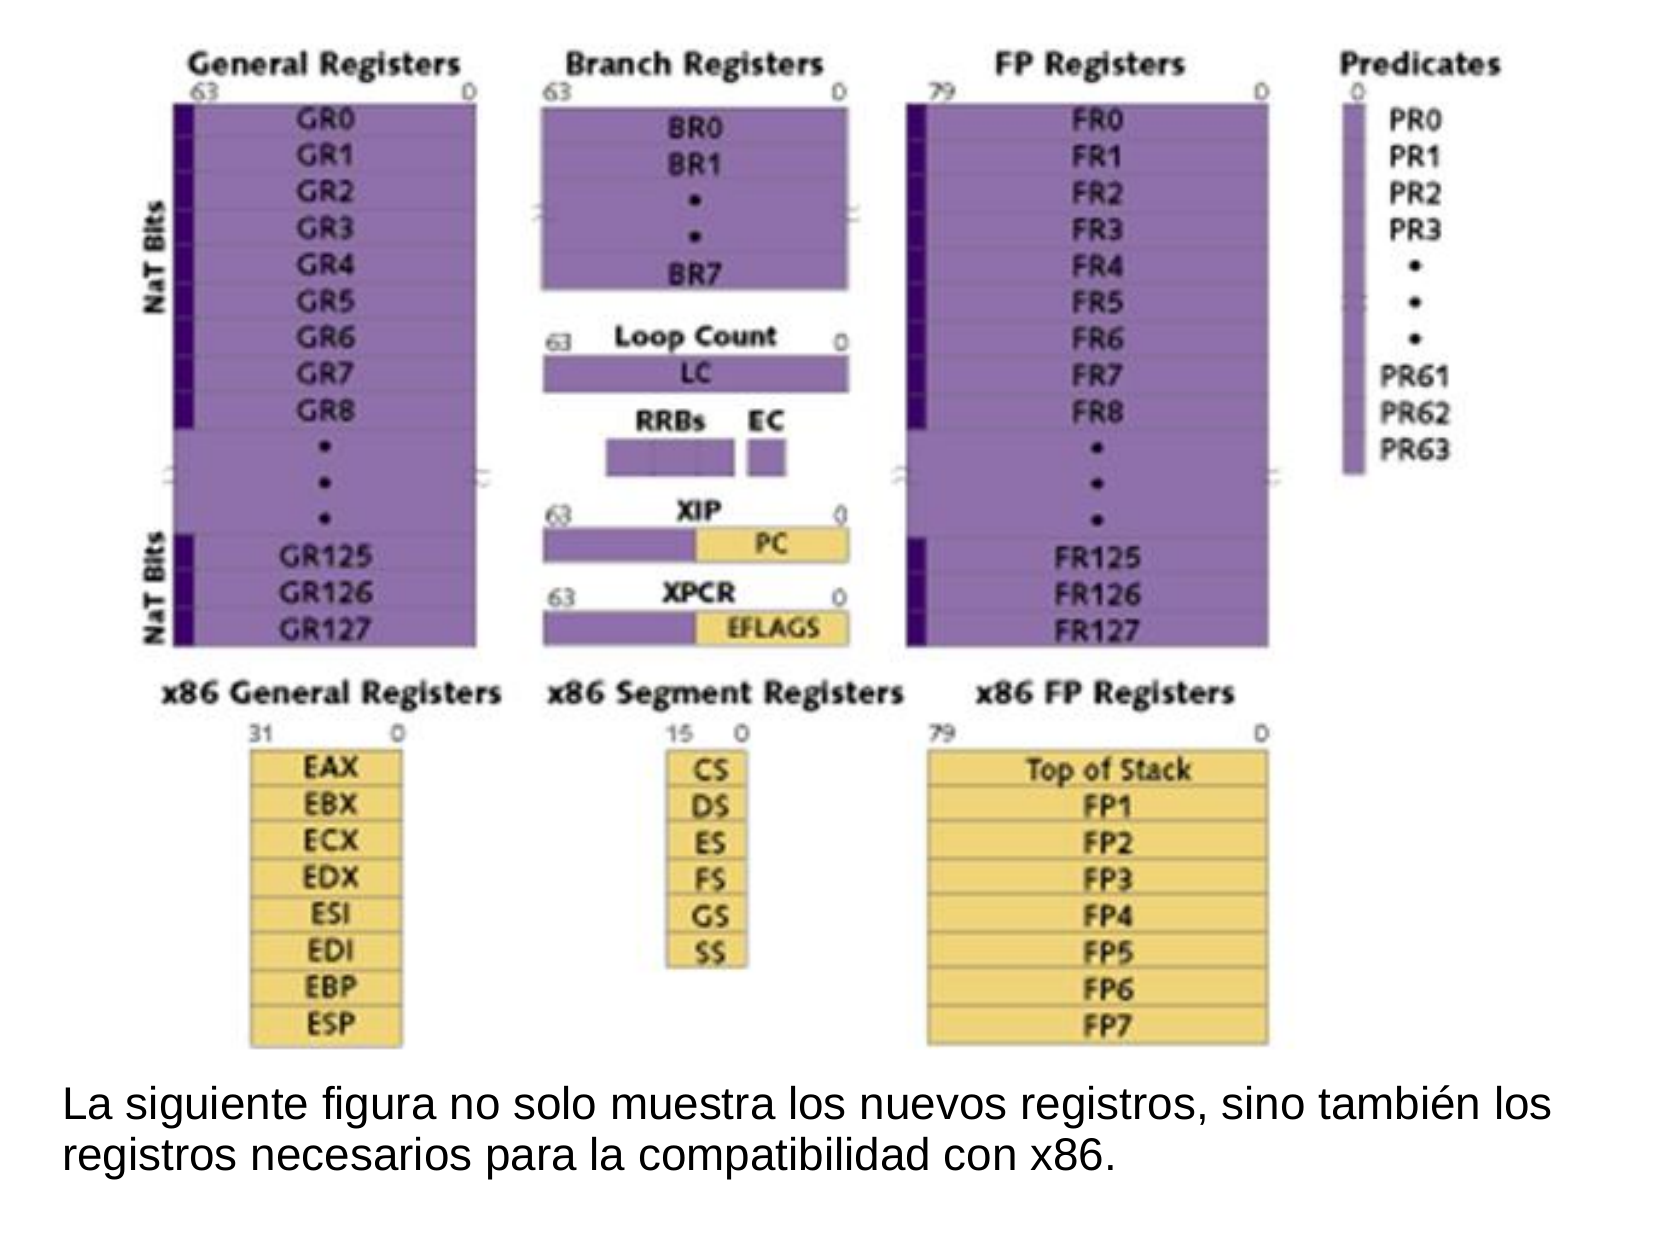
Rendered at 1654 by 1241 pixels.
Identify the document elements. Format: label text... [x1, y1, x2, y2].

picture [123, 23, 1524, 1069]
text_box La siguiente figura no solo muestra los nuevos registros, sino también los registros necesarios para la compatibilidad con x86. [47, 1070, 1638, 1241]
